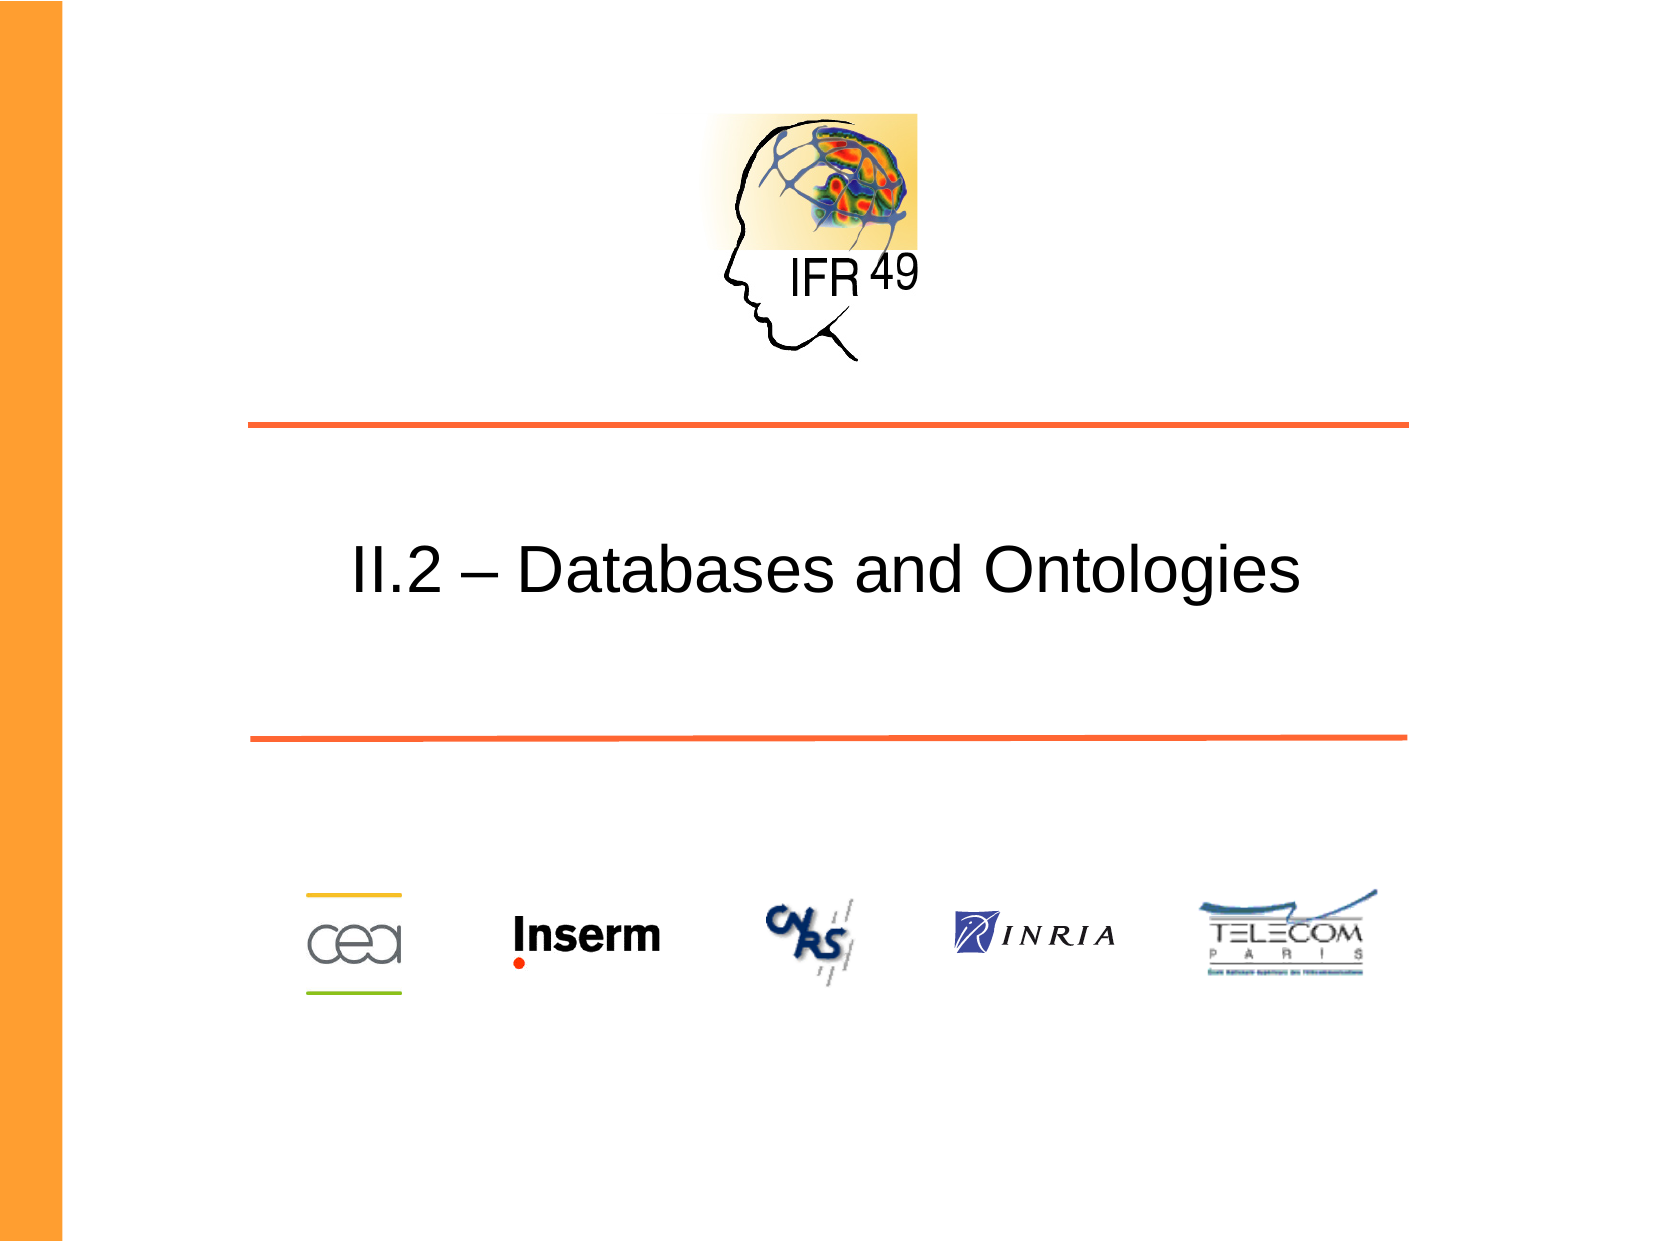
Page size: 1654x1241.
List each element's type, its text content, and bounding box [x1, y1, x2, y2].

title II.2 – Databases and Ontologies [236, 473, 1418, 666]
picture [306, 893, 402, 995]
picture [513, 916, 662, 972]
picture [1197, 882, 1380, 985]
picture [656, 105, 918, 401]
picture [766, 898, 856, 988]
picture [954, 910, 1115, 954]
